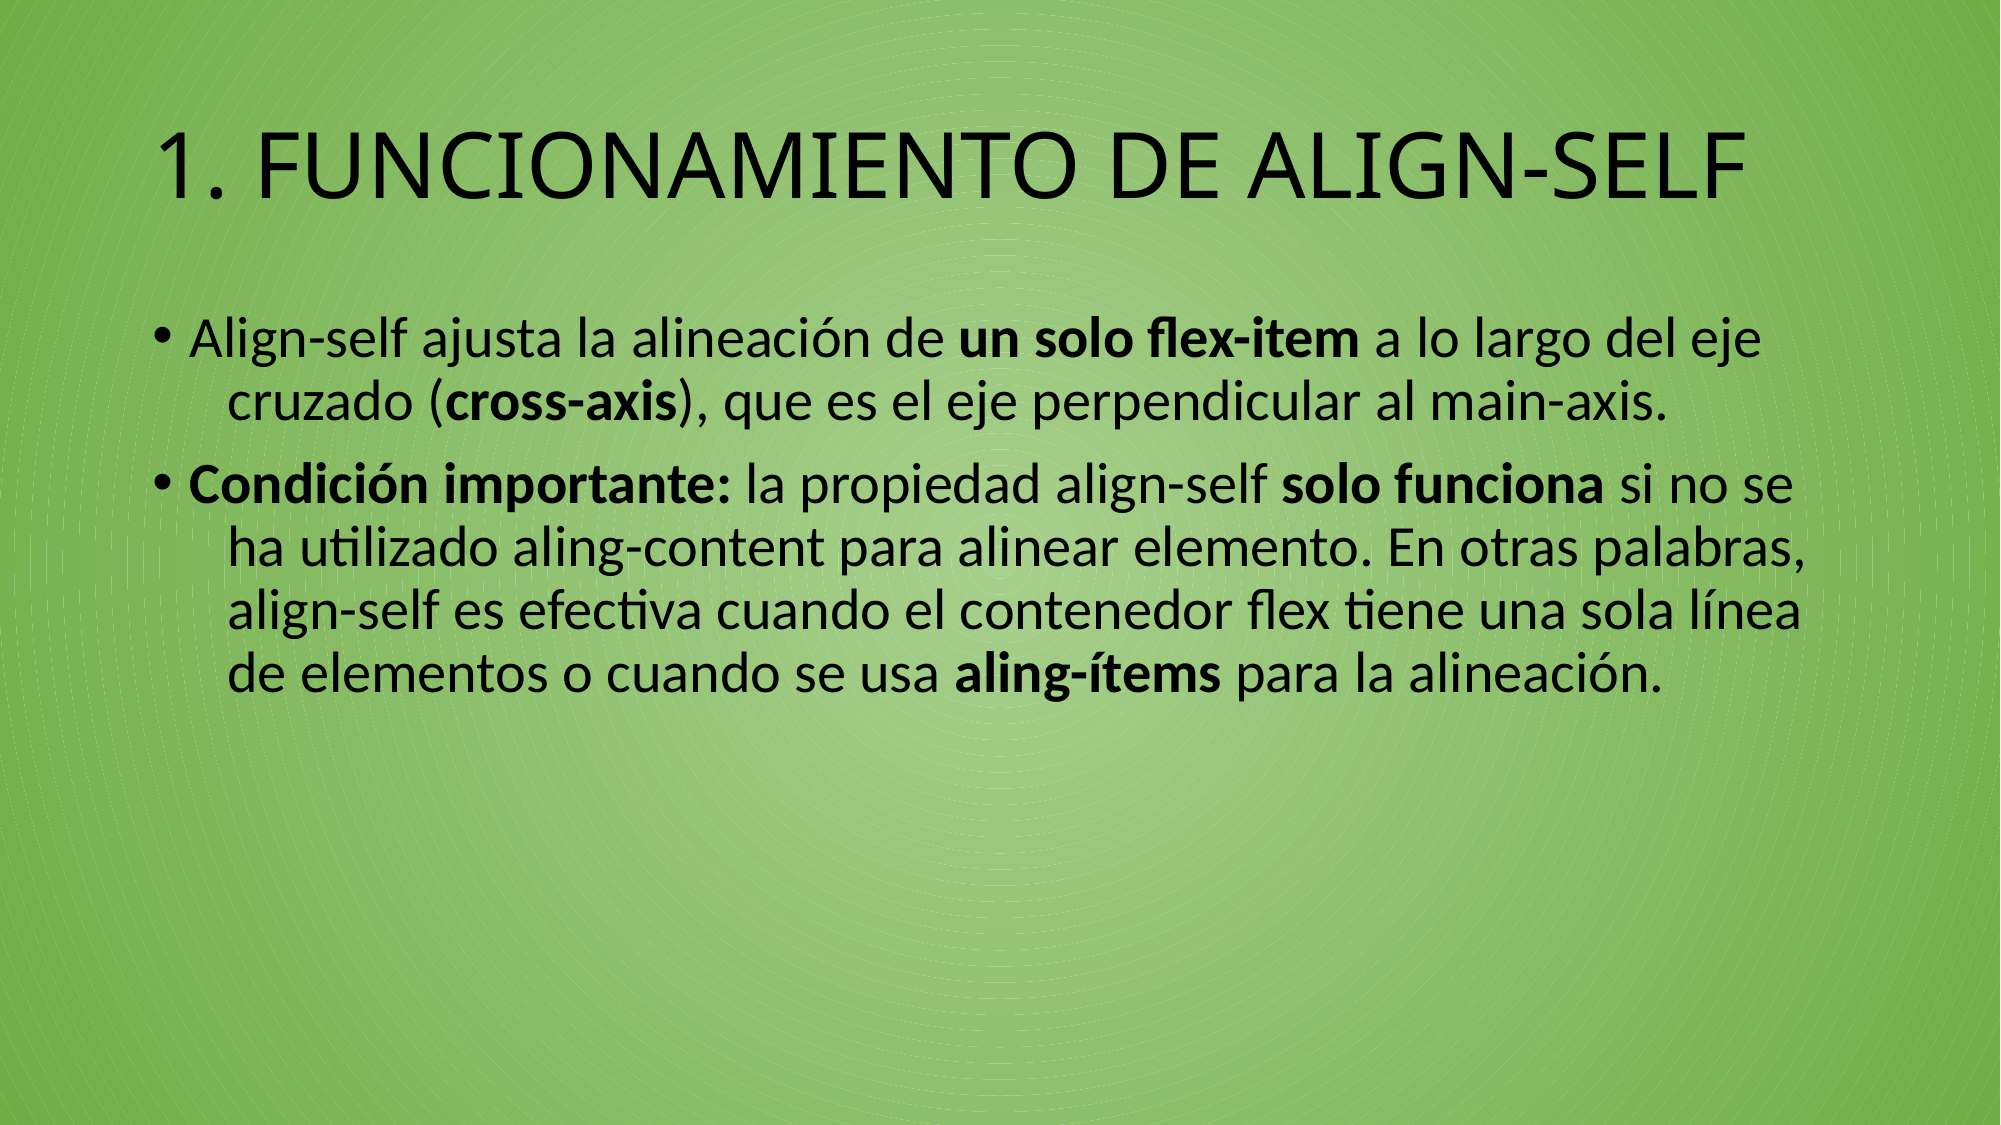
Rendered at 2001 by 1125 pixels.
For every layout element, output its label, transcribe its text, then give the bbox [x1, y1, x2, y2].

title 1. FUNCIONAMIENTO DE ALIGN-SELF [137, 59, 1863, 278]
list Align-self ajusta la alineación de un solo flex-item a lo largo del eje cruzado (cross-axis), que es el eje perpendicular al main-axis. Condición importante: la propiedad align-self solo funciona si no se ha utilizado aling-content para alinear elemento. En otras palabras, align-self es efectiva cuando el contenedor flex tiene una sola línea de elementos o cuando se usa aling-ítems para la alineación. [137, 299, 1863, 1014]
